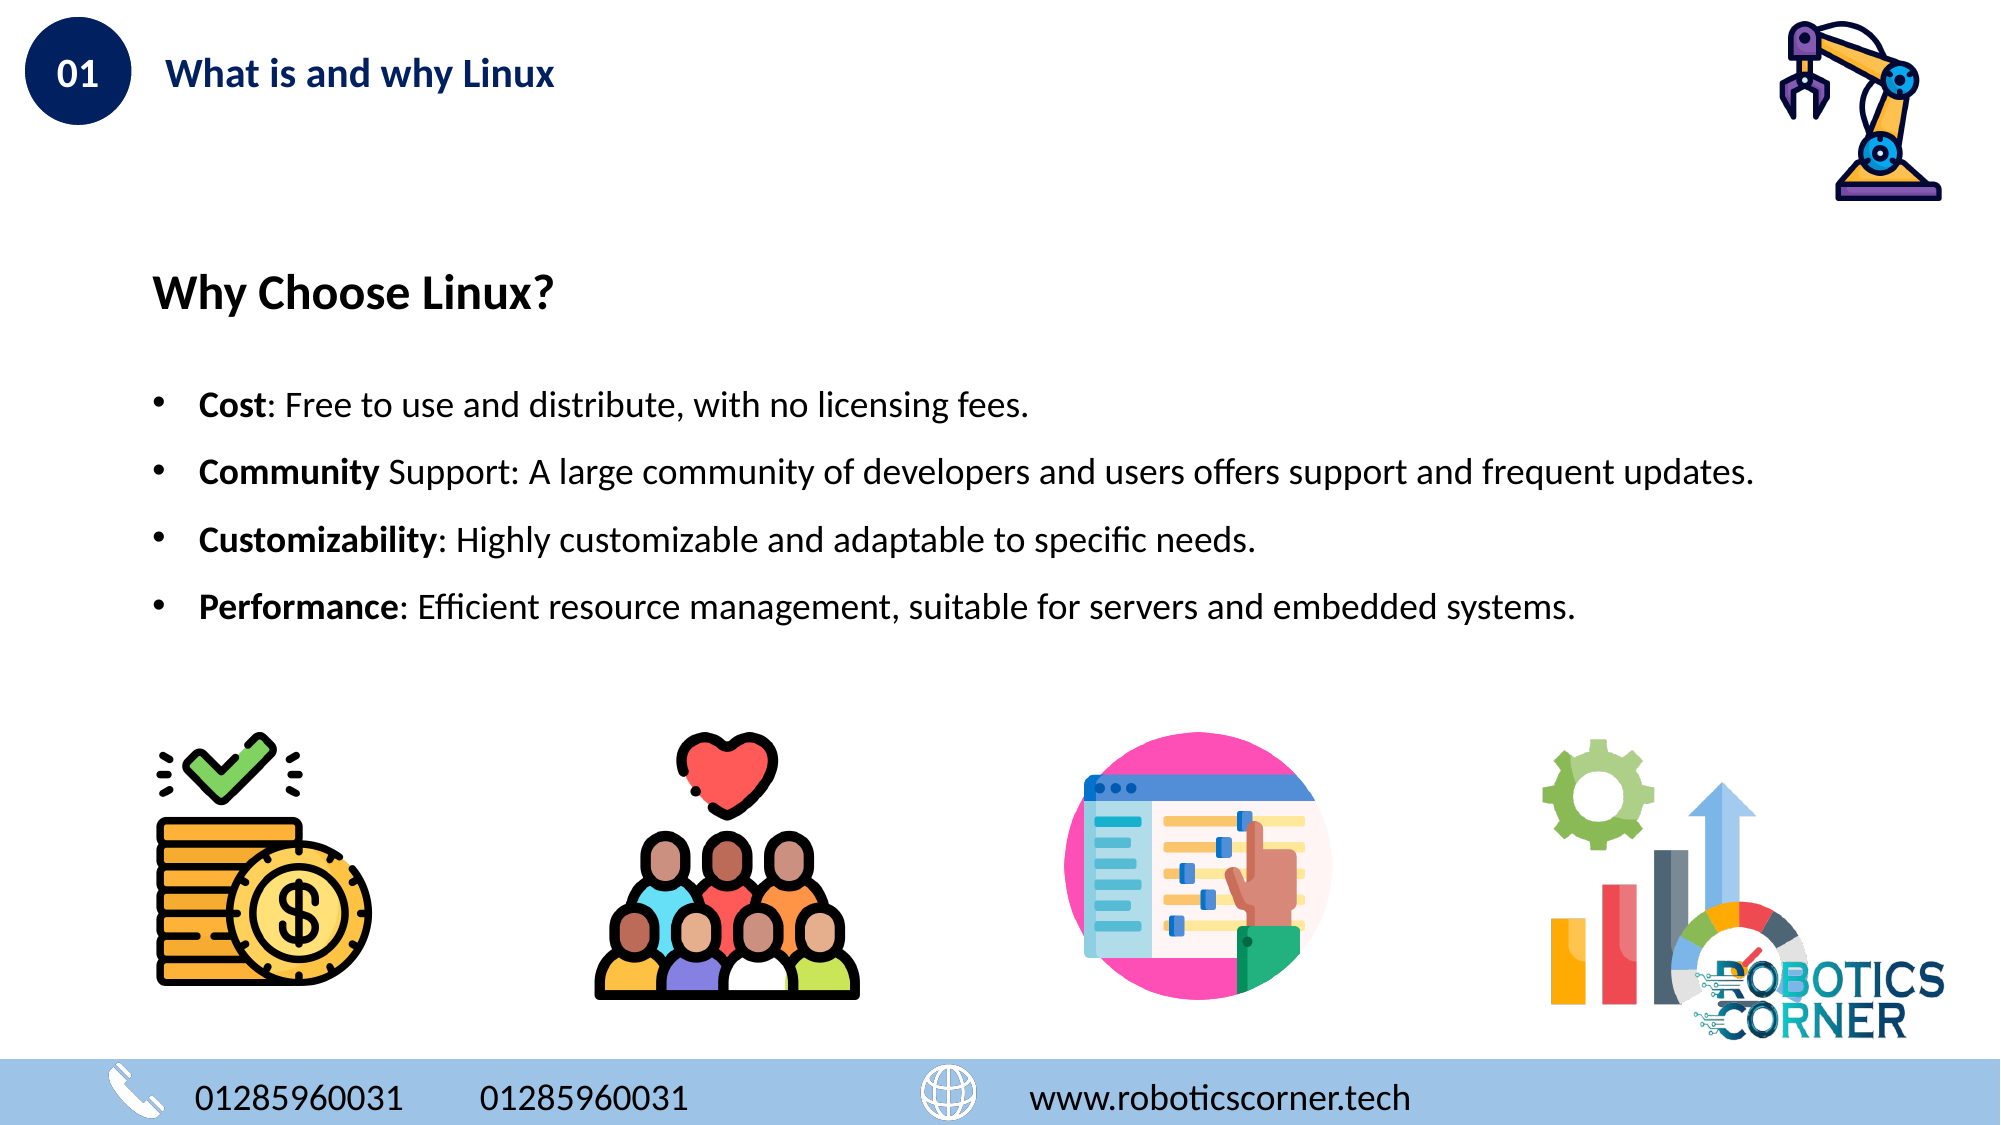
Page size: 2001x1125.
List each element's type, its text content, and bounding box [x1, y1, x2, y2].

text_box [981, 1059, 1680, 1125]
picture [915, 1059, 981, 1125]
picture [137, 732, 391, 986]
picture [103, 1057, 170, 1124]
text_box [1953, 1059, 2000, 1125]
picture [1064, 732, 1332, 1000]
text_box 01285960031 [465, 1065, 767, 1125]
text_box 01 [22, 14, 134, 128]
text_box Why Choose Linux? [137, 252, 900, 327]
text_box Cost: Free to use and distribute, with no licensing fees. Community Support: A large community of developers and users offers support and frequent updates. Customizability: Highly customizable and adaptable to specific needs. Performance: Efficient resource management, suitable for servers and embedded systems. [137, 350, 1965, 635]
text_box 01285960031 [180, 1065, 465, 1125]
picture [1534, 732, 1953, 1125]
text_box www.roboticscorner.tech [1015, 1065, 1545, 1125]
text_box What is and why Linux [150, 38, 621, 103]
text_box [0, 1059, 915, 1125]
picture [593, 732, 861, 1000]
picture [1771, 21, 1950, 201]
